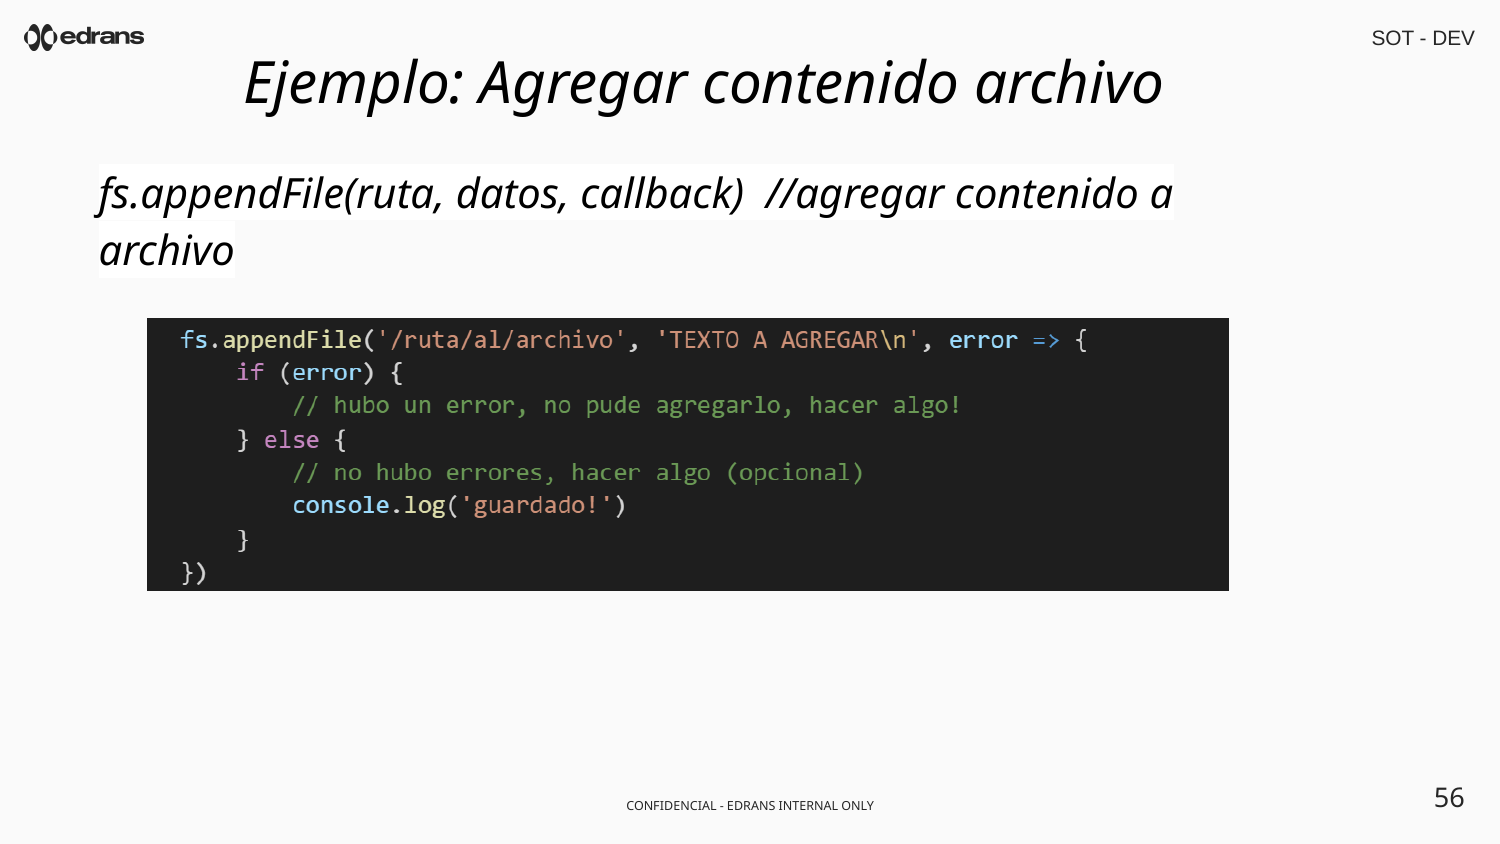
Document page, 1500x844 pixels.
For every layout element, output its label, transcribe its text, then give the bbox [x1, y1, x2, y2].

text_box fs.appendFile(ruta, datos, callback) //agregar contenido a archivo [83, 143, 1296, 746]
text_box Ejemplo: Agregar contenido archivo [155, 30, 1253, 143]
picture [147, 318, 1229, 591]
slide_number <número> [1389, 764, 1480, 830]
picture [24, 24, 144, 51]
text_box SOT - DEV [1266, 24, 1475, 51]
text_box CONFIDENCIAL - EDRANS INTERNAL ONLY [613, 797, 887, 814]
